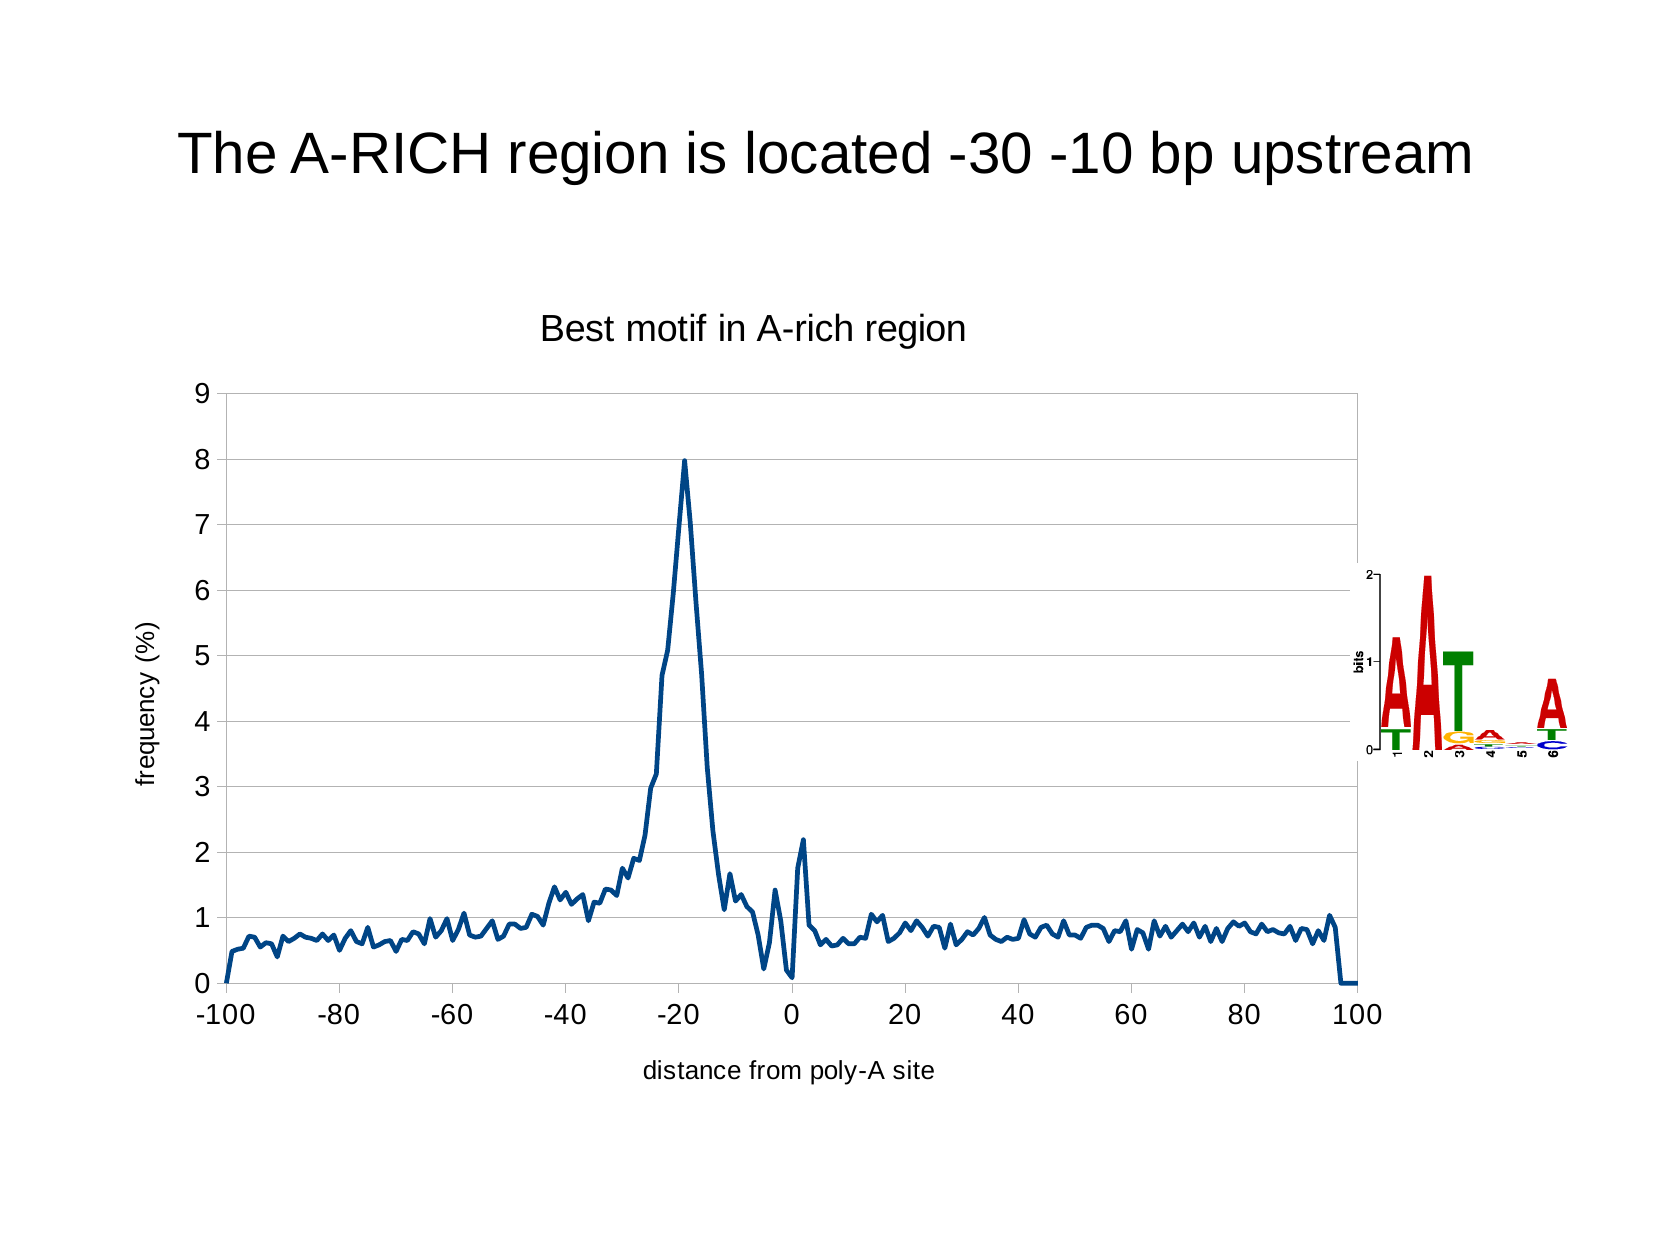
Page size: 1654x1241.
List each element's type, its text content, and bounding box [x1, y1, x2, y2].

picture [1350, 563, 1576, 761]
chart [96, 270, 1411, 1118]
title The A-RICH region is located -30 -10 bp upstream [82, 49, 1571, 257]
